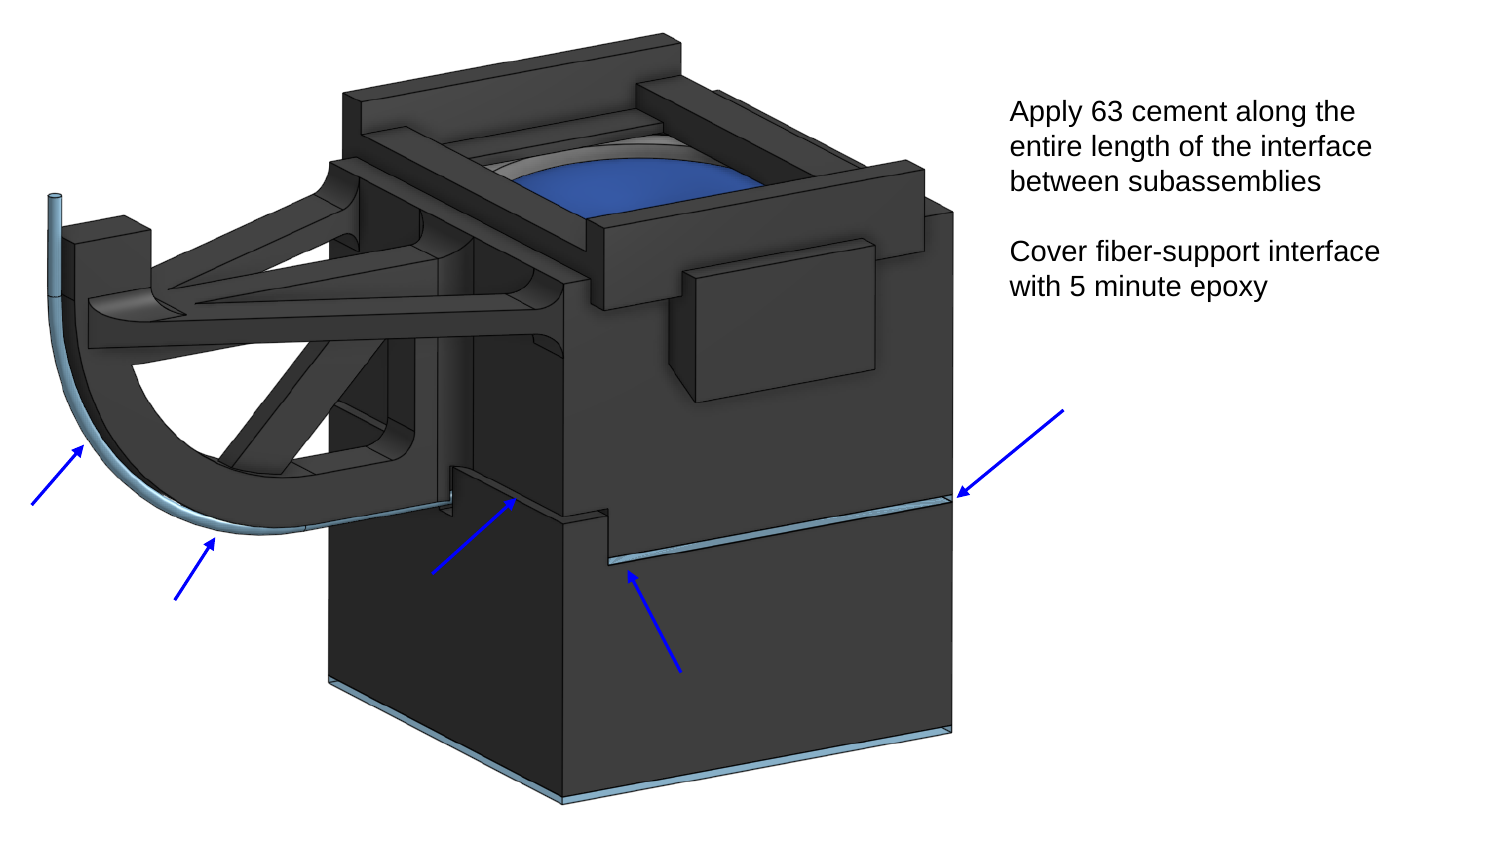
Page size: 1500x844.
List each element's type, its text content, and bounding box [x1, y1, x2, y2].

text_box Apply 63 cement along the entire length of the interface between subassemblies Cover fiber-support interface with 5 minute epoxy [994, 77, 1443, 318]
picture [24, 24, 980, 819]
